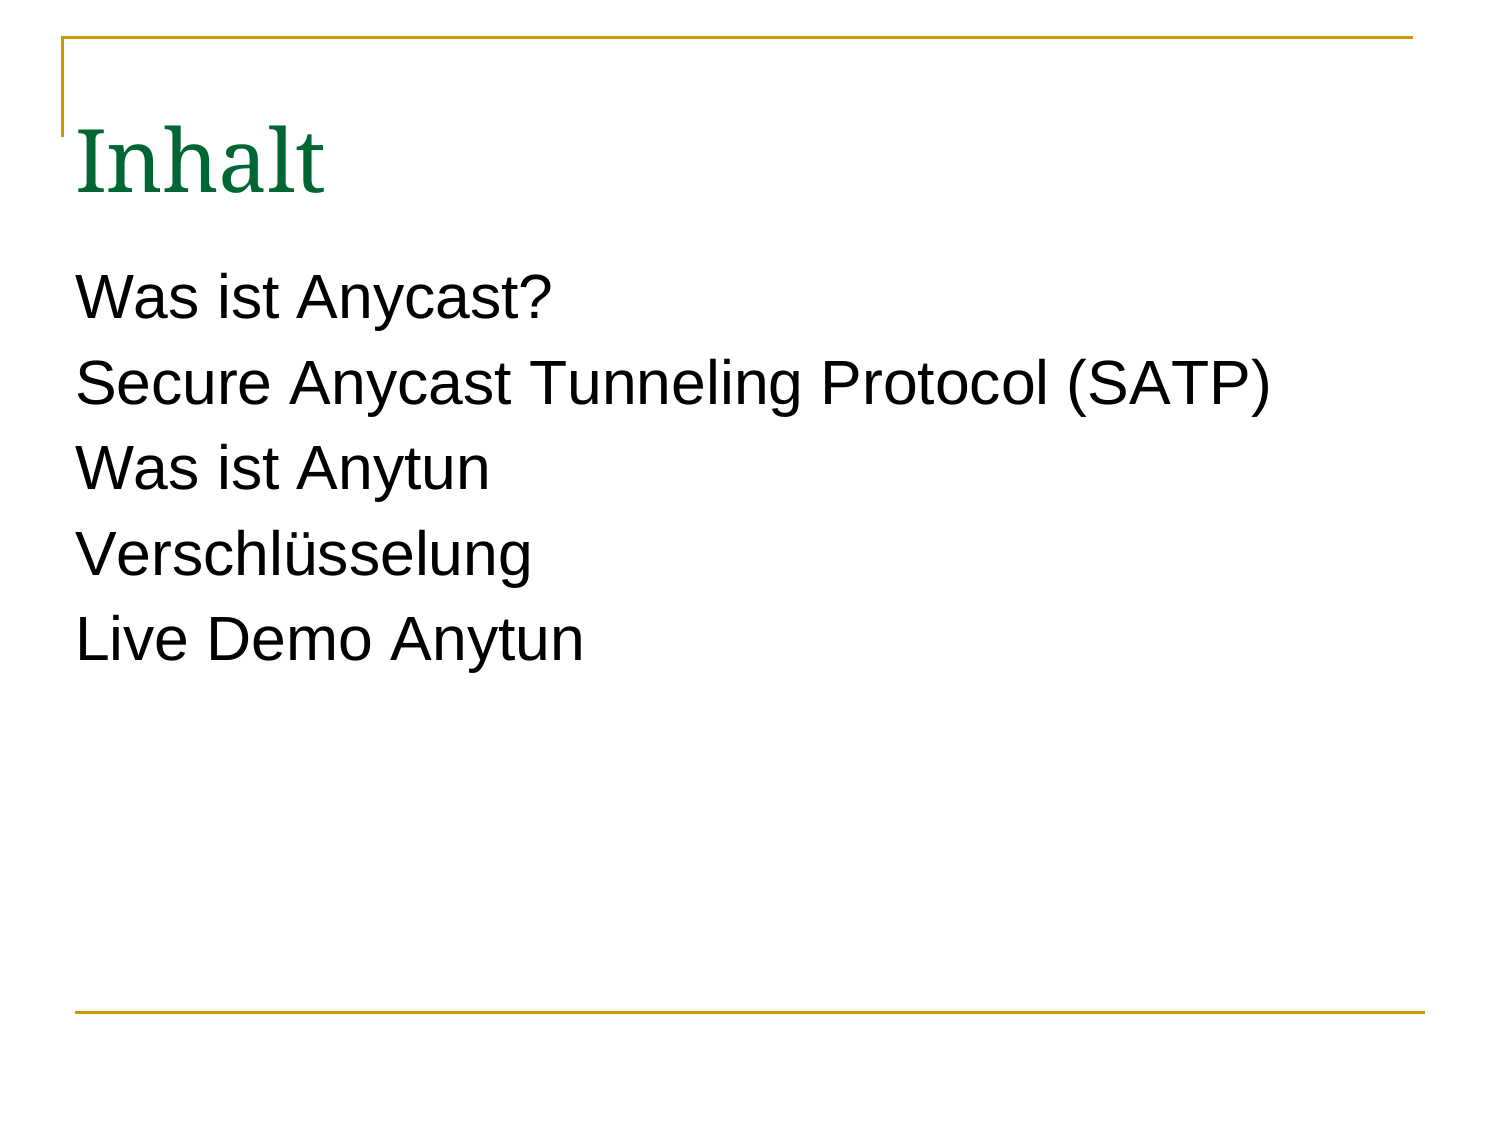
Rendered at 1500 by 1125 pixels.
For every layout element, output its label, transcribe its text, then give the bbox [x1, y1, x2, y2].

list Was ist Anycast? Secure Anycast Tunneling Protocol (SATP) Was ist Anytun Verschlüsselung Live Demo Anytun [75, 262, 1426, 991]
title Inhalt [75, 52, 1426, 262]
